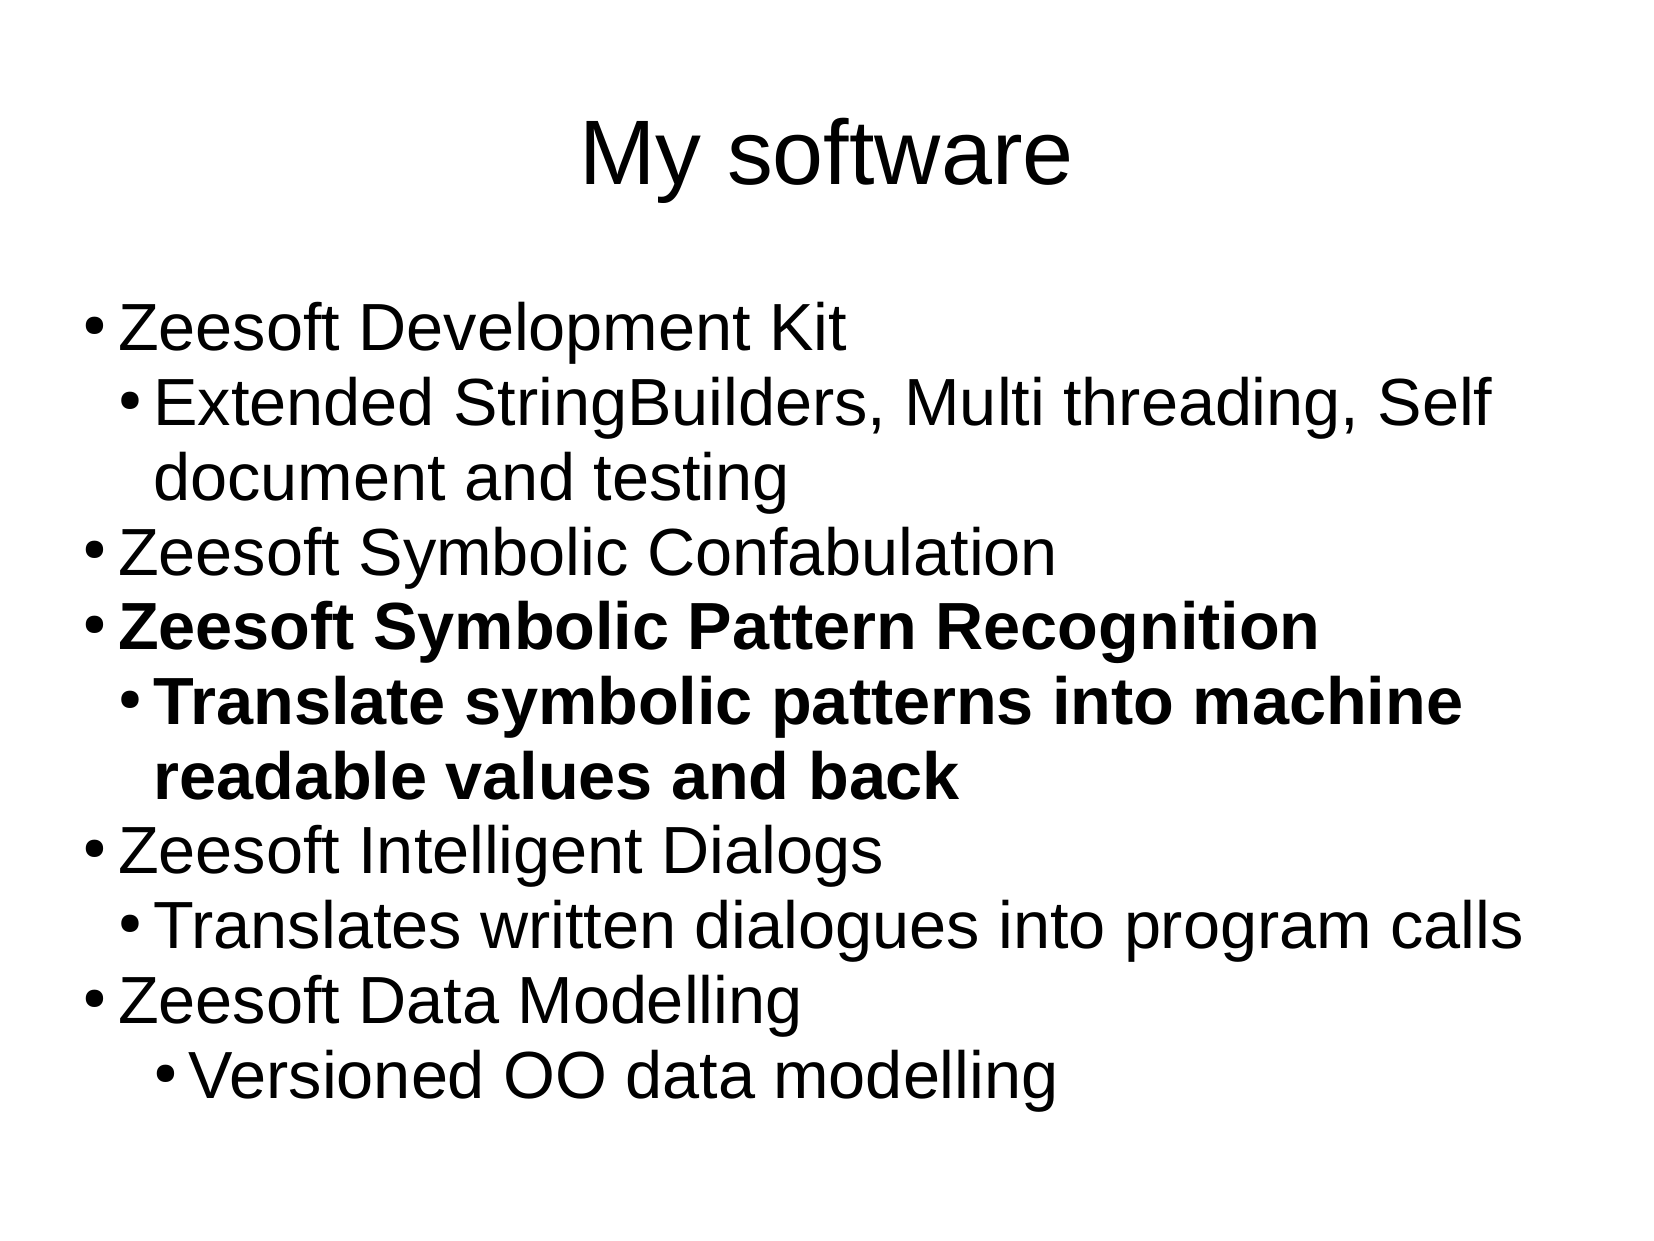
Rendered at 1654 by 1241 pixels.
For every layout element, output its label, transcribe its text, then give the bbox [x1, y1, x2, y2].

title My software [82, 49, 1571, 257]
subtitle Zeesoft Development Kit Extended StringBuilders, Multi threading, Self document and testing Zeesoft Symbolic Confabulation Zeesoft Symbolic Pattern Recognition Translate symbolic patterns into machine readable values and back Zeesoft Intelligent Dialogs Translates written dialogues into program calls Zeesoft Data Modelling Versioned OO data modelling [82, 290, 1571, 1188]
